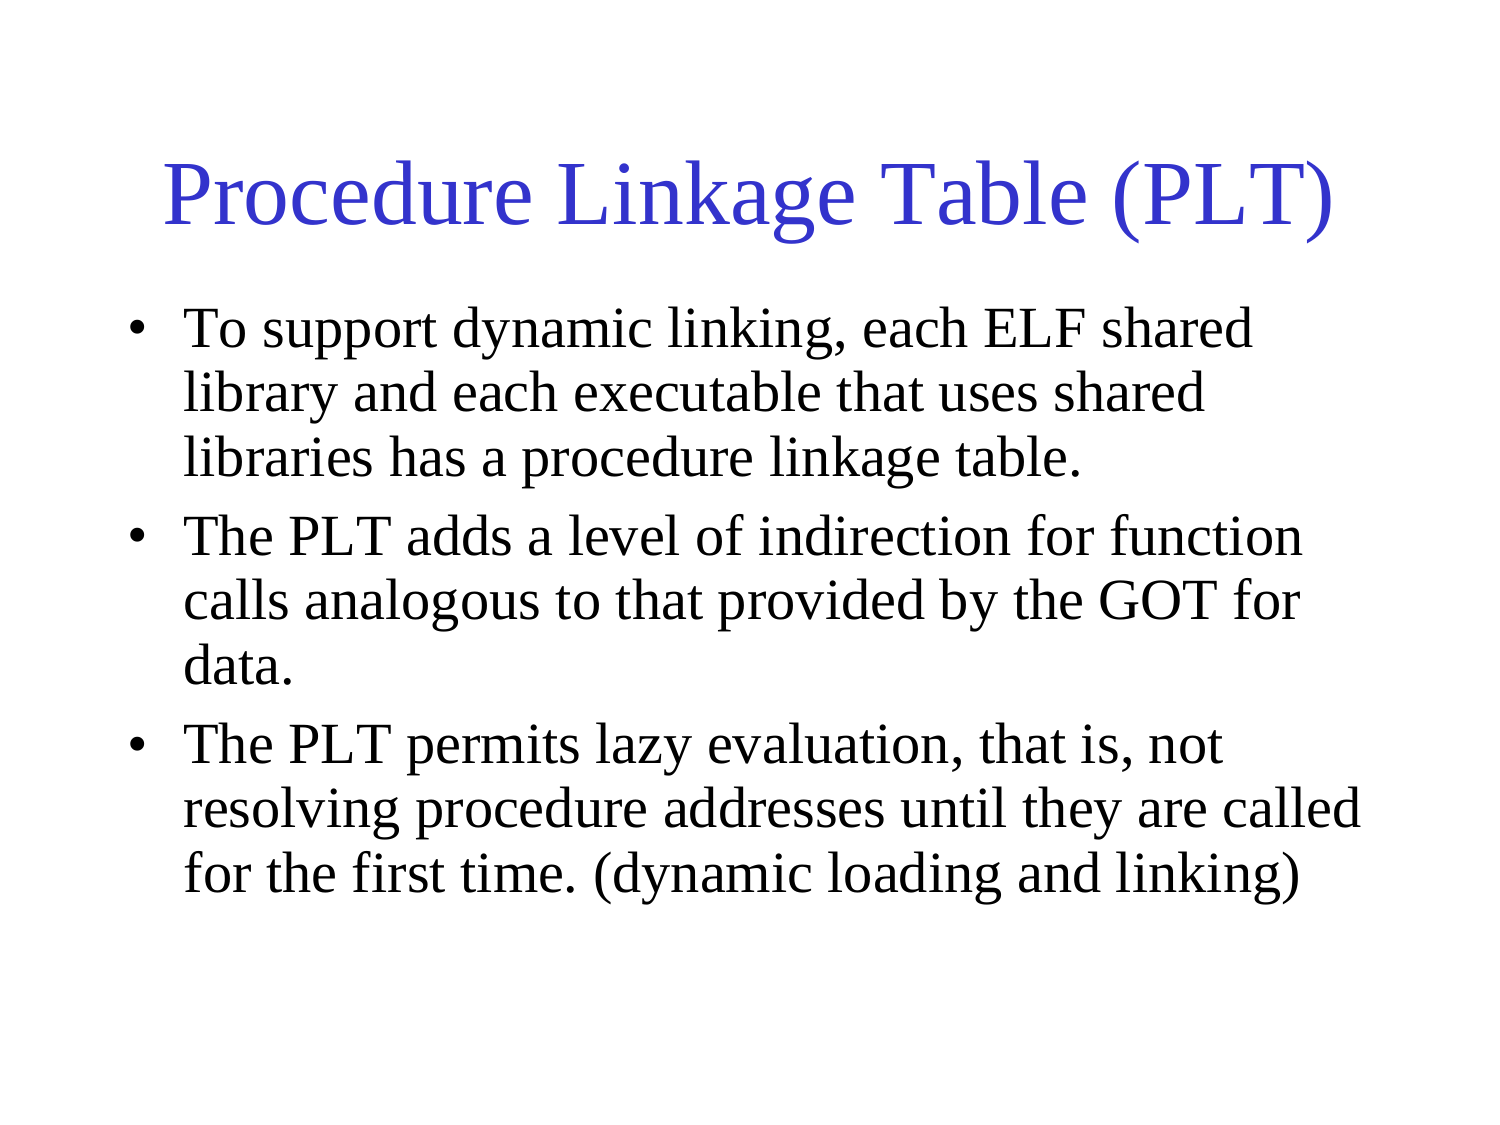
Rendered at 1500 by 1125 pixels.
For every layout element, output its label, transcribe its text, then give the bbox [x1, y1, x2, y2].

list To support dynamic linking, each ELF shared library and each executable that uses shared libraries has a procedure linkage table. The PLT adds a level of indirection for function calls analogous to that provided by the GOT for data. The PLT permits lazy evaluation, that is, not resolving procedure addresses until they are called for the first time. (dynamic loading and linking) [112, 287, 1388, 1000]
title Procedure Linkage Table (PLT) [112, 99, 1388, 287]
